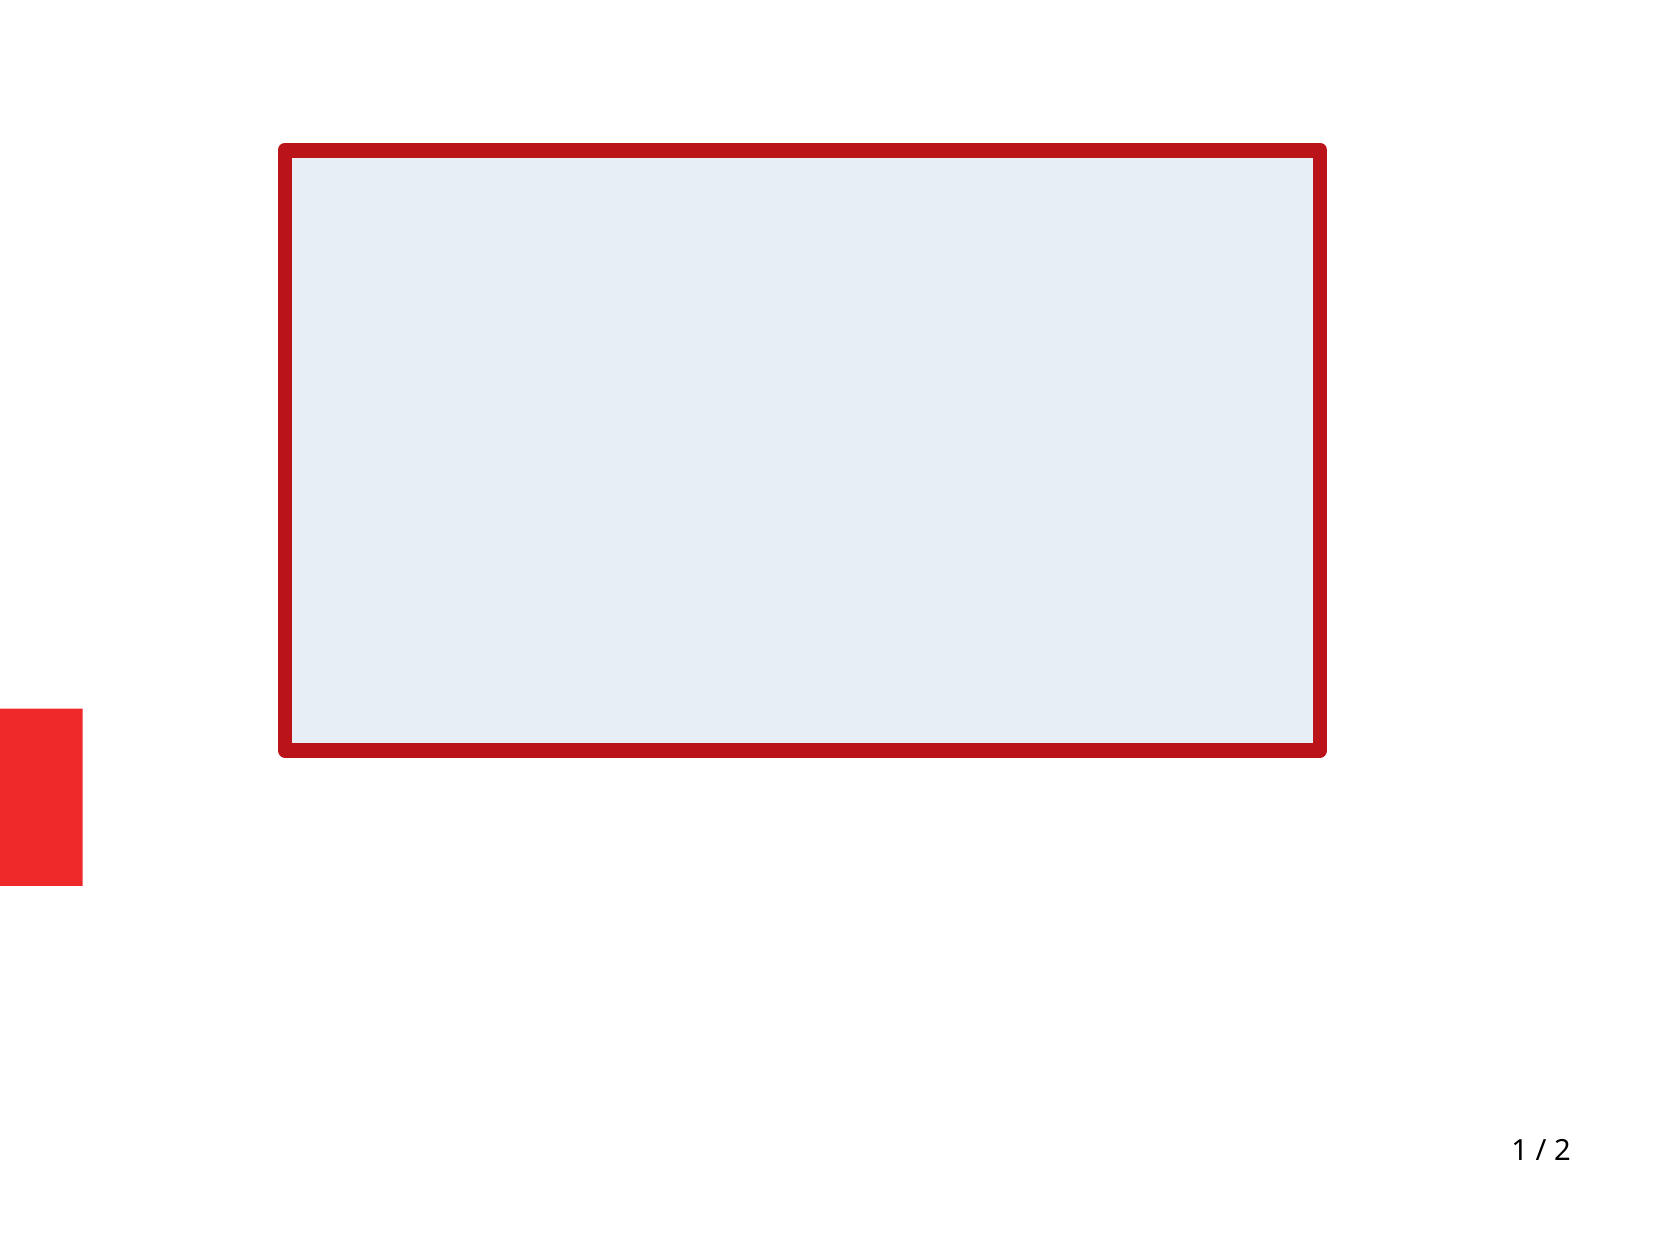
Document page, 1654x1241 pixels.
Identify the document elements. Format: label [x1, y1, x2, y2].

text_box [285, 150, 1321, 751]
